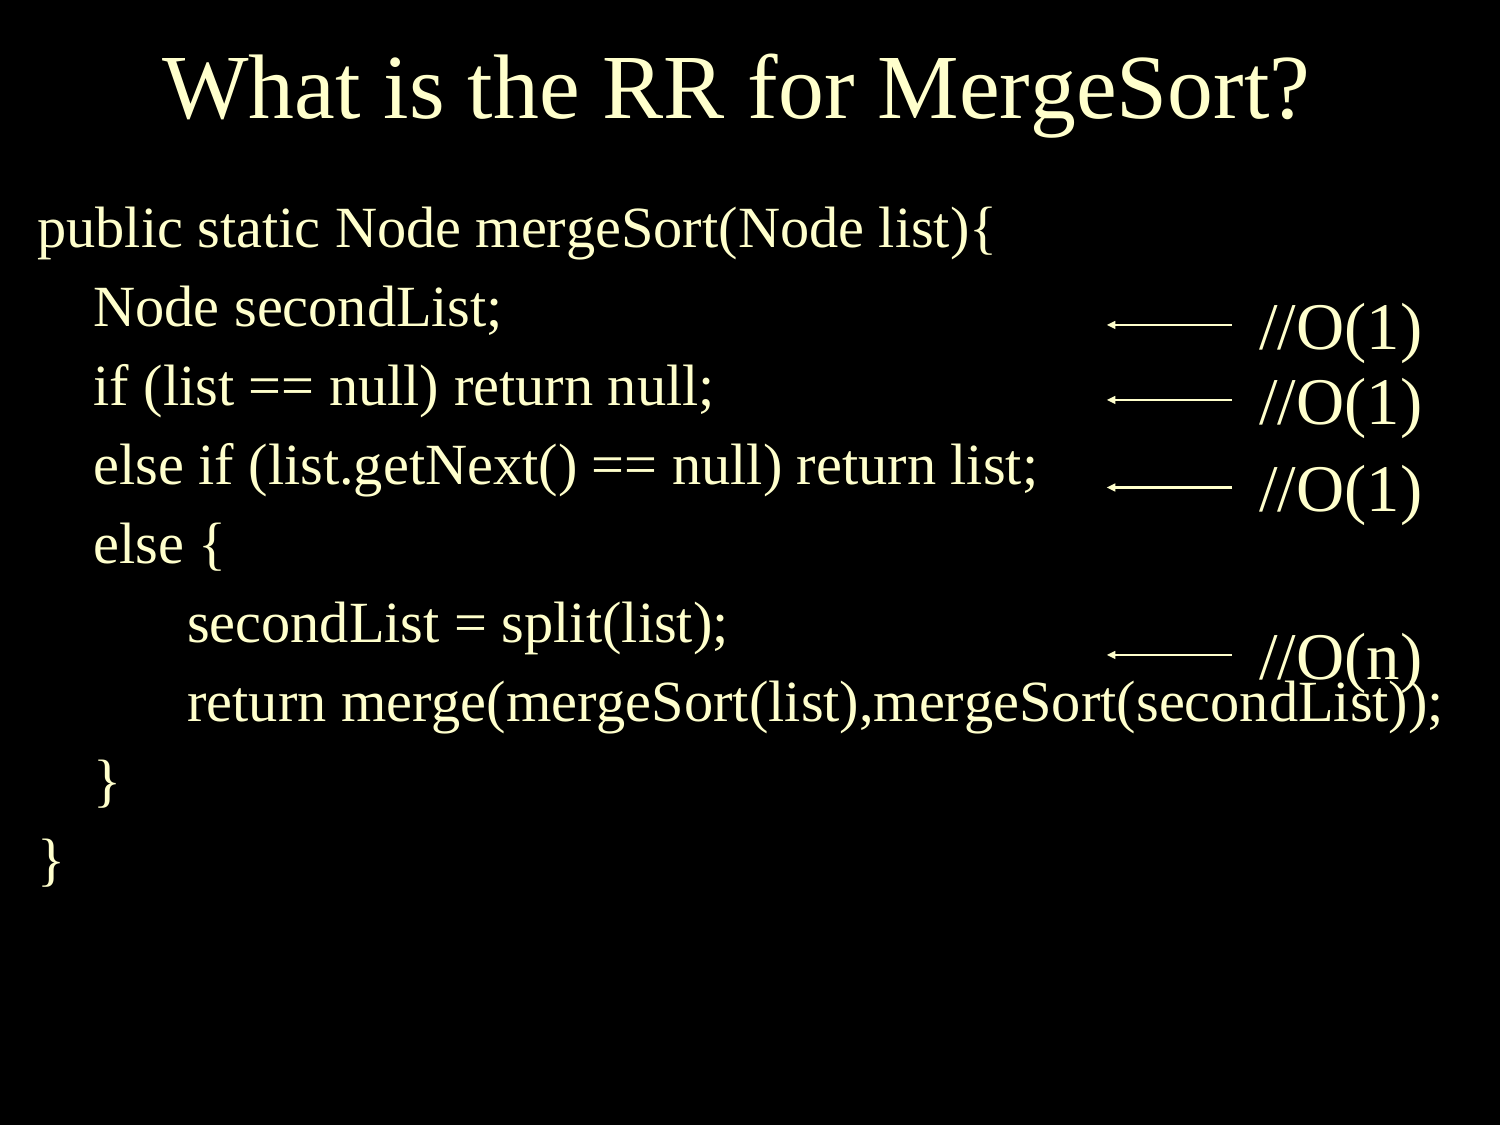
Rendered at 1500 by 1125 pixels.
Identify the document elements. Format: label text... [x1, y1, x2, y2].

text_box //O(1) [1244, 349, 1438, 437]
text_box //O(1) [1244, 274, 1438, 349]
text_box //O(1) [1306, 307, 1335, 347]
list public static Node mergeSort(Node list){ Node secondList; if (list == null) return null; else if (list.getNext() == null) return list; else { secondList = split(list); return merge(mergeSort(list),mergeSort(secondList)); } } [22, 187, 1482, 1026]
text_box //O(n) [1244, 604, 1438, 701]
text_box //O(1) [1244, 437, 1438, 533]
title What is the RR for MergeSort? [8, 28, 1467, 147]
